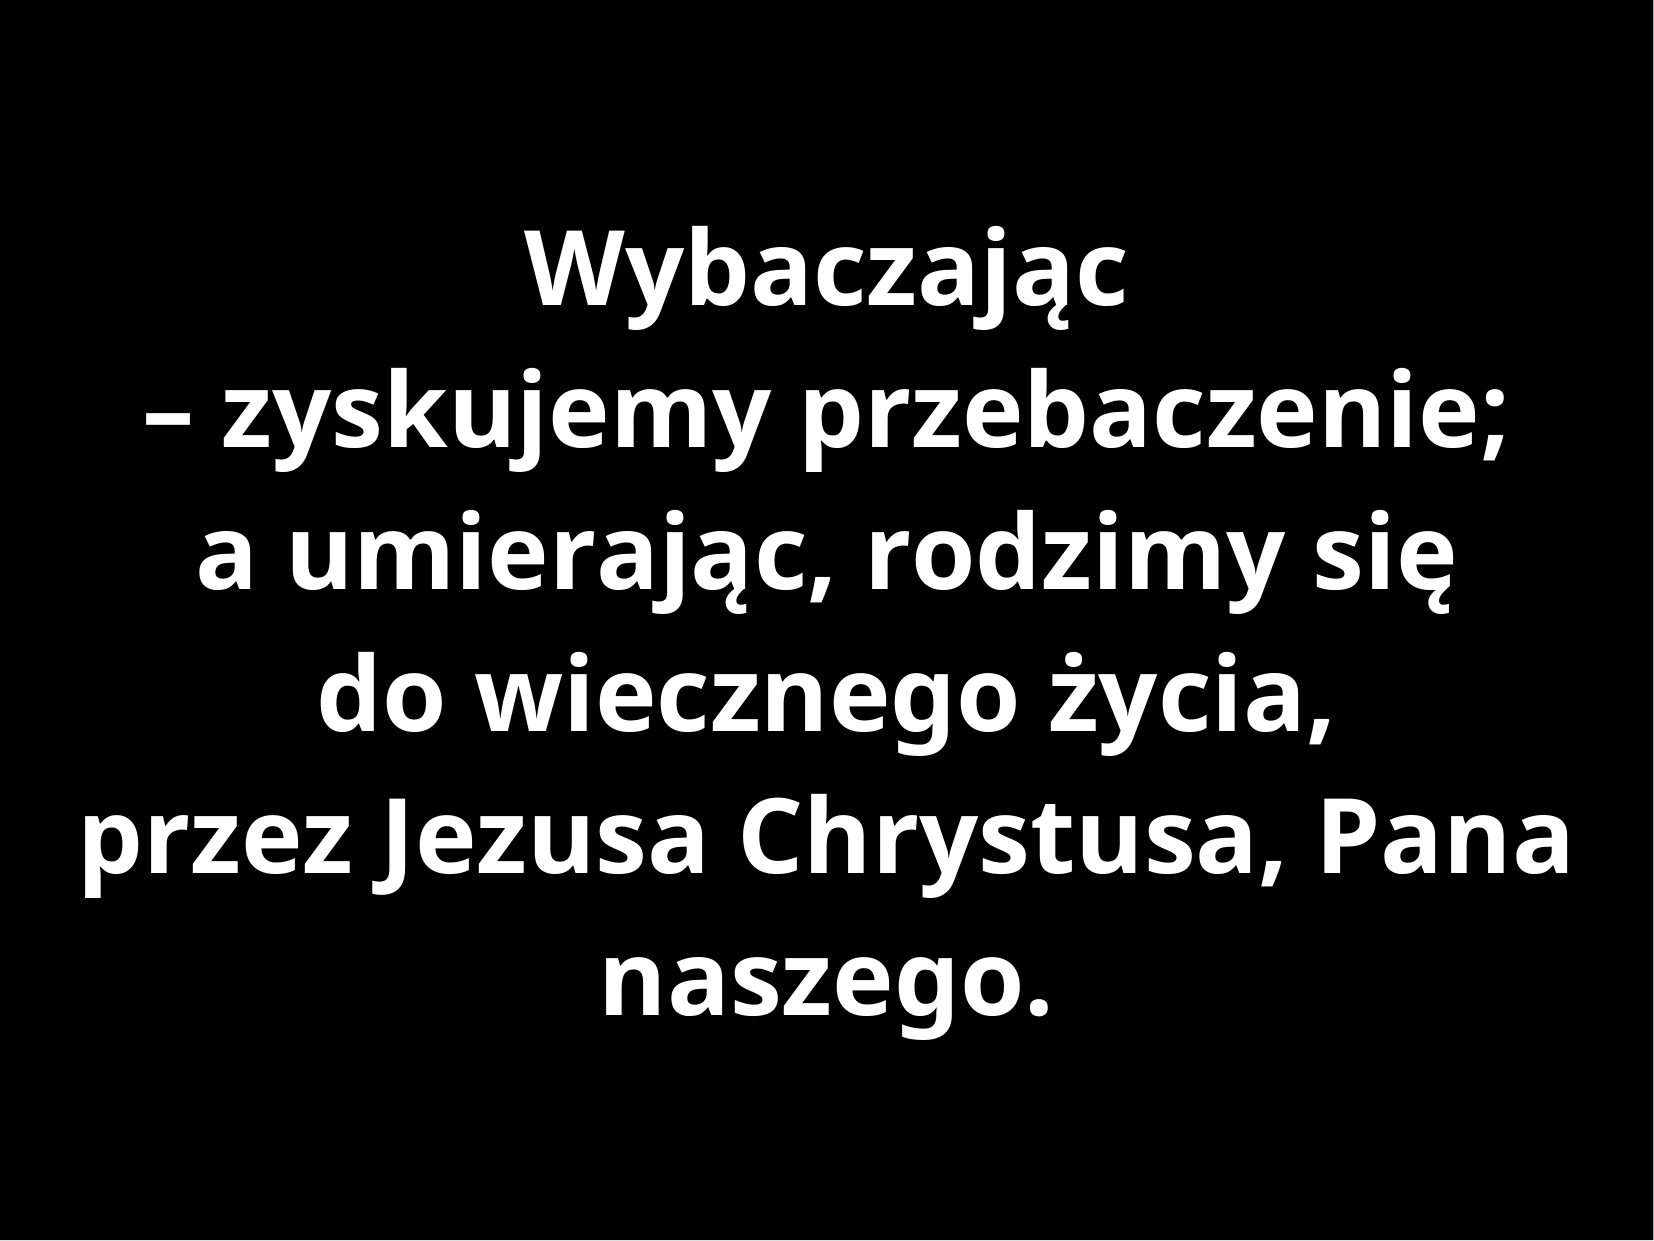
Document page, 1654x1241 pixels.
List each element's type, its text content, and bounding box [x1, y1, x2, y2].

title Wybaczając – zyskujemy przebaczenie; a umierając, rodzimy się do wiecznego życia, przez Jezusa Chrystusa, Pana naszego. [0, 0, 1654, 1241]
